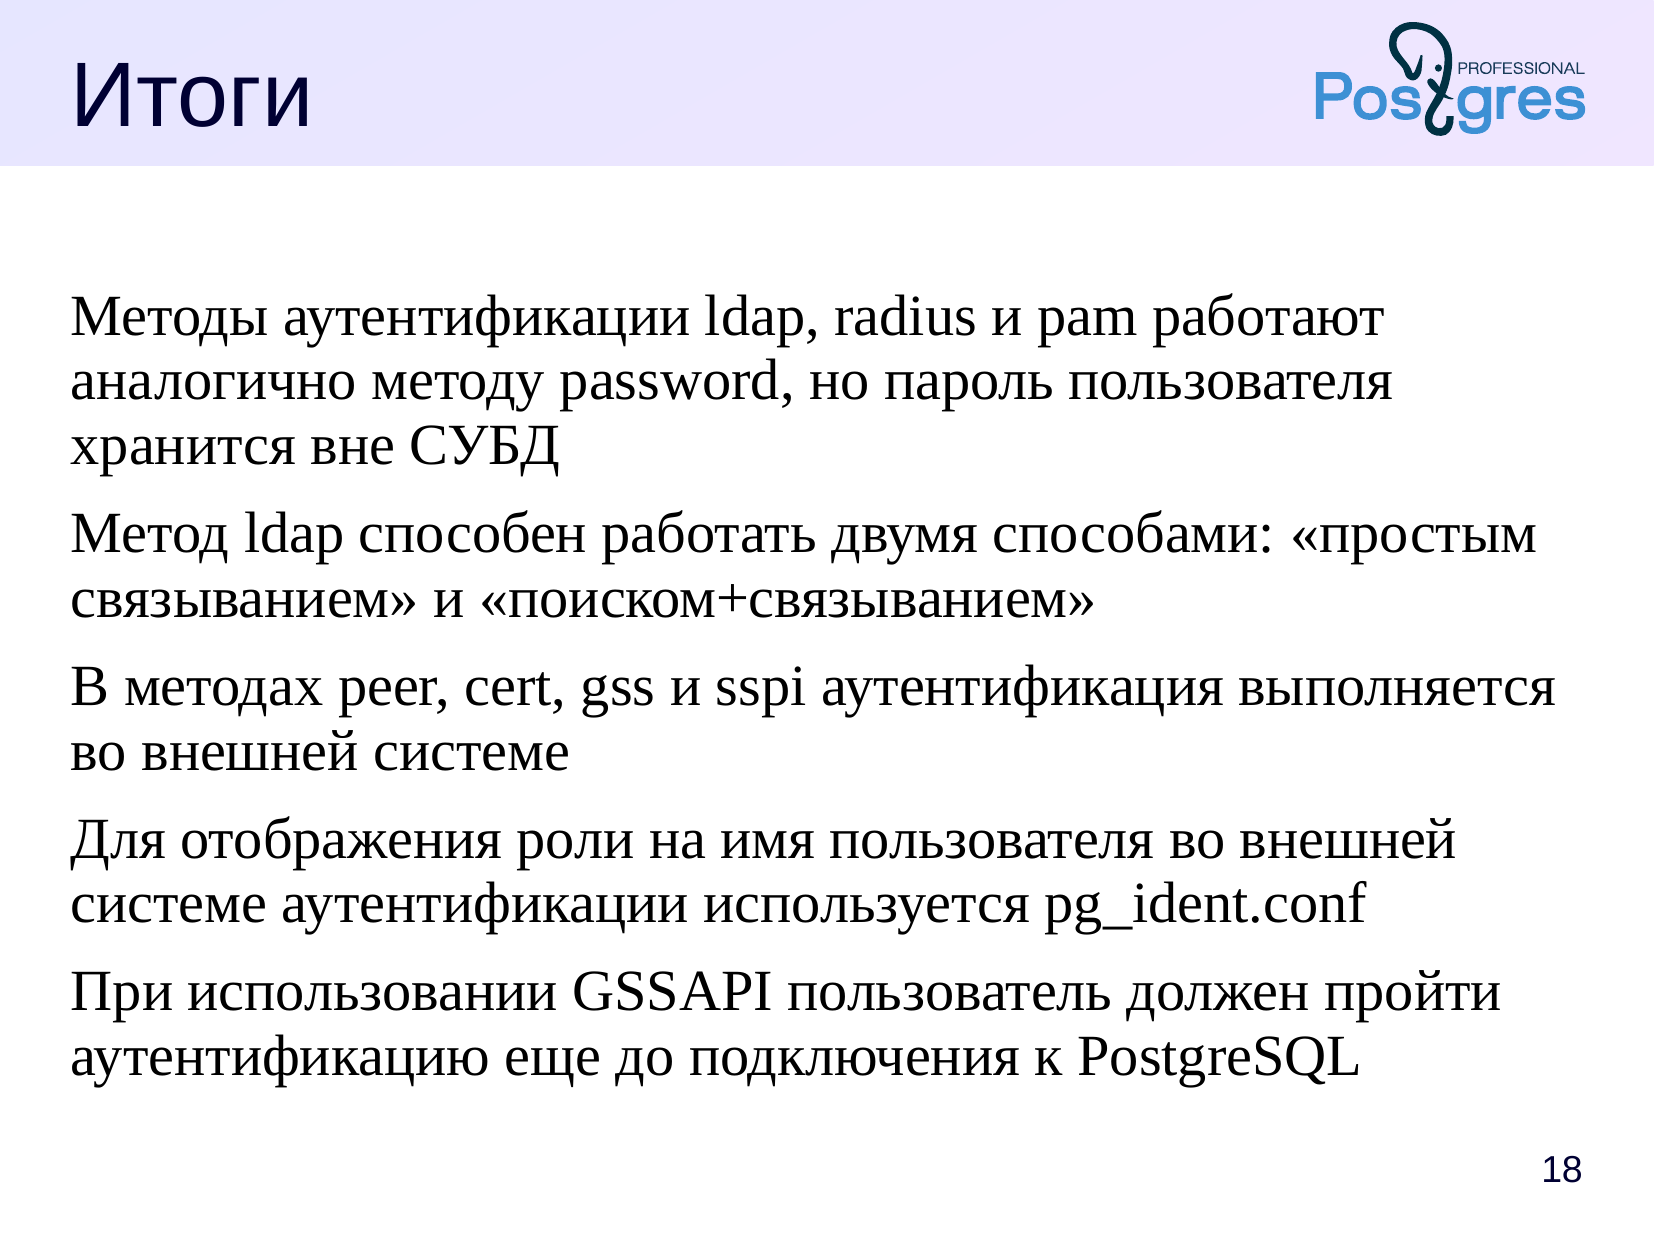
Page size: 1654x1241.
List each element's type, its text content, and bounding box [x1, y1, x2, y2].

list Методы аутентификации ldap, radius и pam работают аналогично методу password, но пароль пользователя хранится вне СУБД Метод ldap способен работать двумя способами: «простым связыванием» и «поиском+связыванием» В методах peer, cert, gss и sspi аутентификация выполняется во внешней системе Для отображения роли на имя пользователя во внешней системе аутентификации используется pg_ident.conf При использовании GSSAPI пользователь должен пройти аутентификацию еще до подключения к PostgreSQL [70, 283, 1583, 1134]
title Итоги [70, 43, 1241, 147]
